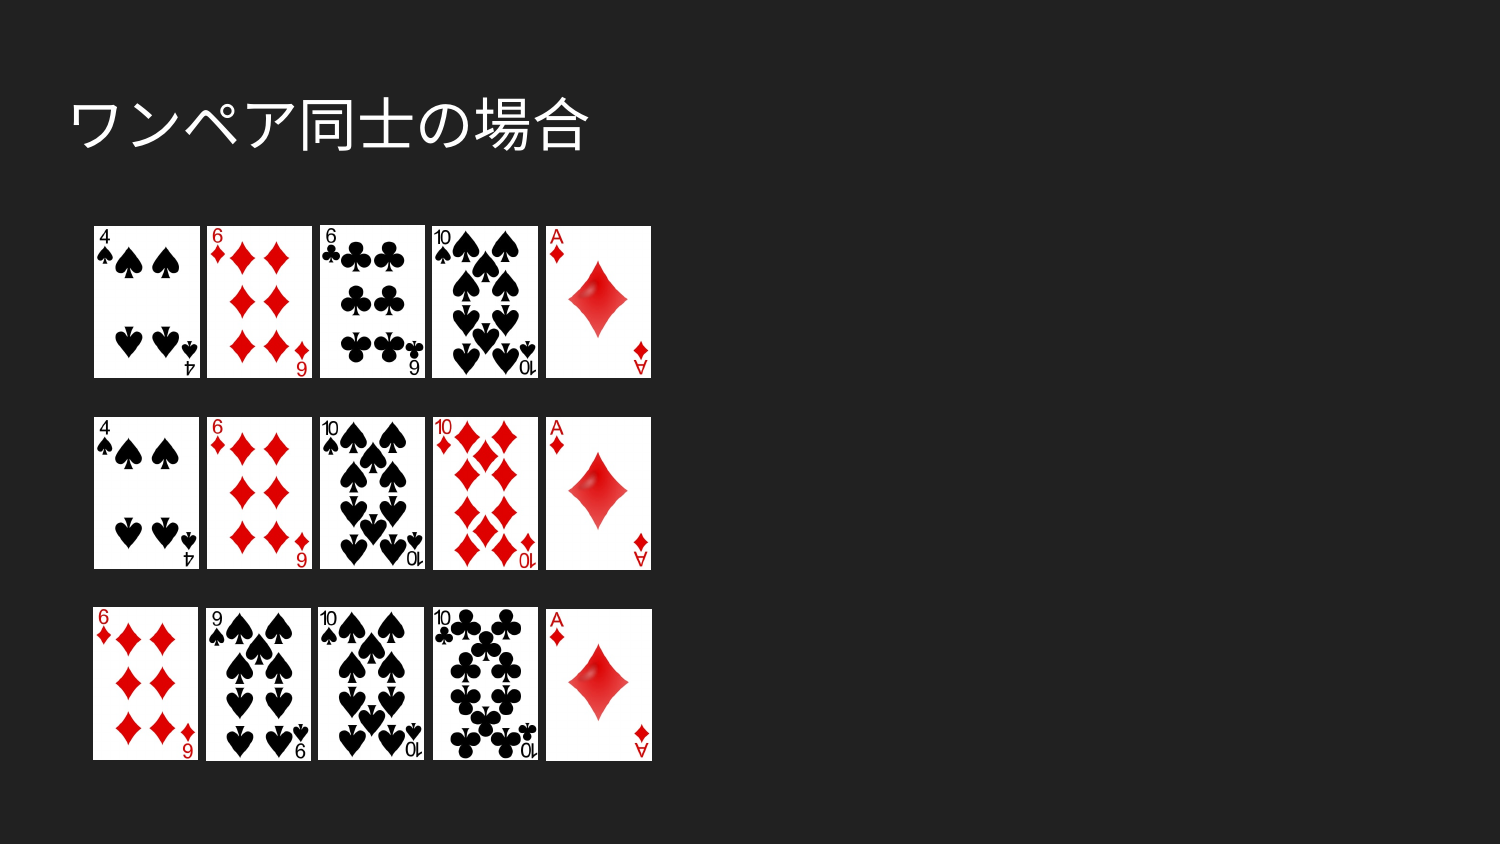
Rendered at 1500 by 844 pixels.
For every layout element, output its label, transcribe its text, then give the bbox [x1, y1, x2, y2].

picture [546, 609, 652, 761]
picture [94, 417, 199, 569]
picture [320, 417, 425, 569]
picture [207, 417, 312, 569]
picture [93, 607, 198, 760]
picture [432, 226, 538, 378]
title ワンペア同士の場合 [51, 72, 1449, 167]
picture [433, 417, 538, 570]
picture [546, 226, 651, 378]
picture [546, 417, 651, 570]
picture [320, 225, 425, 378]
picture [94, 226, 200, 378]
picture [207, 226, 312, 378]
picture [318, 607, 424, 760]
picture [433, 607, 538, 760]
picture [206, 608, 311, 761]
